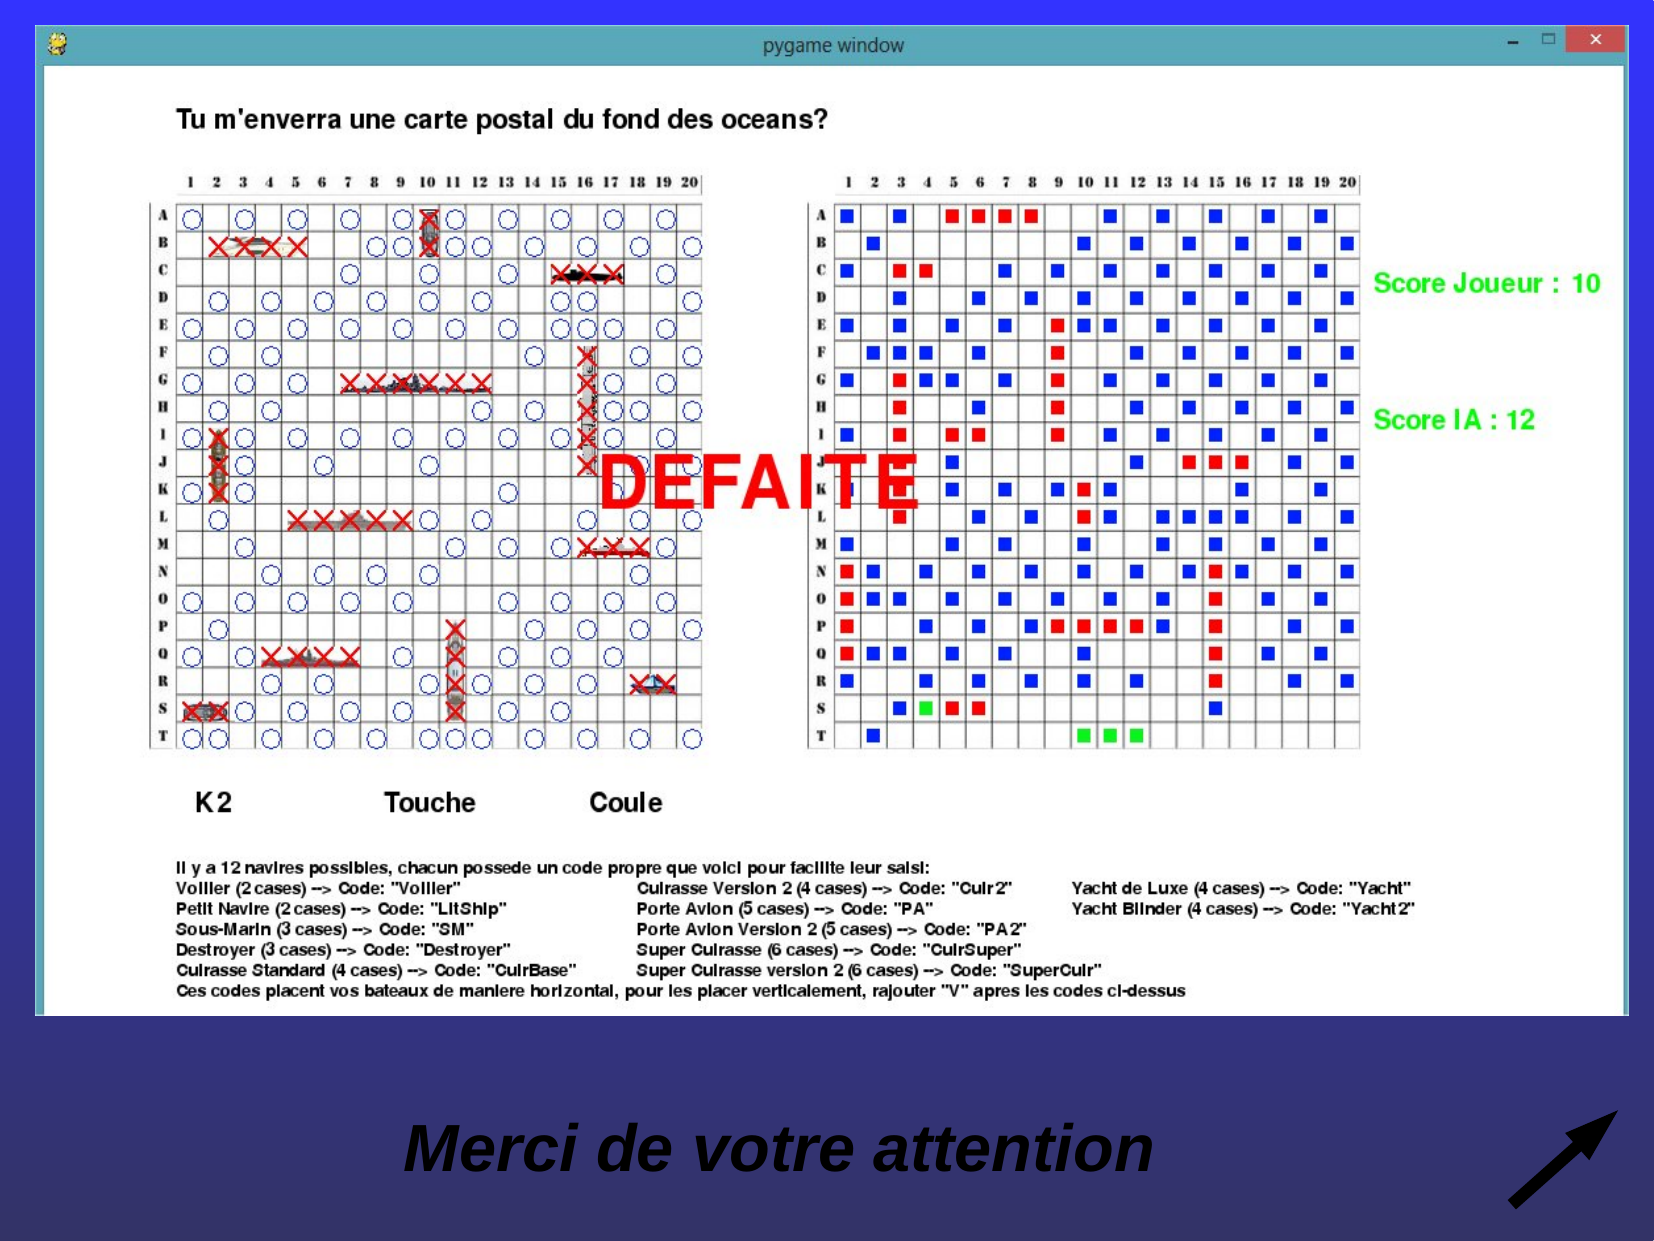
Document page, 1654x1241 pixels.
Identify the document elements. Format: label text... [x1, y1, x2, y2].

text_box Merci de votre attention [389, 1103, 1170, 1193]
picture [35, 25, 1629, 1016]
